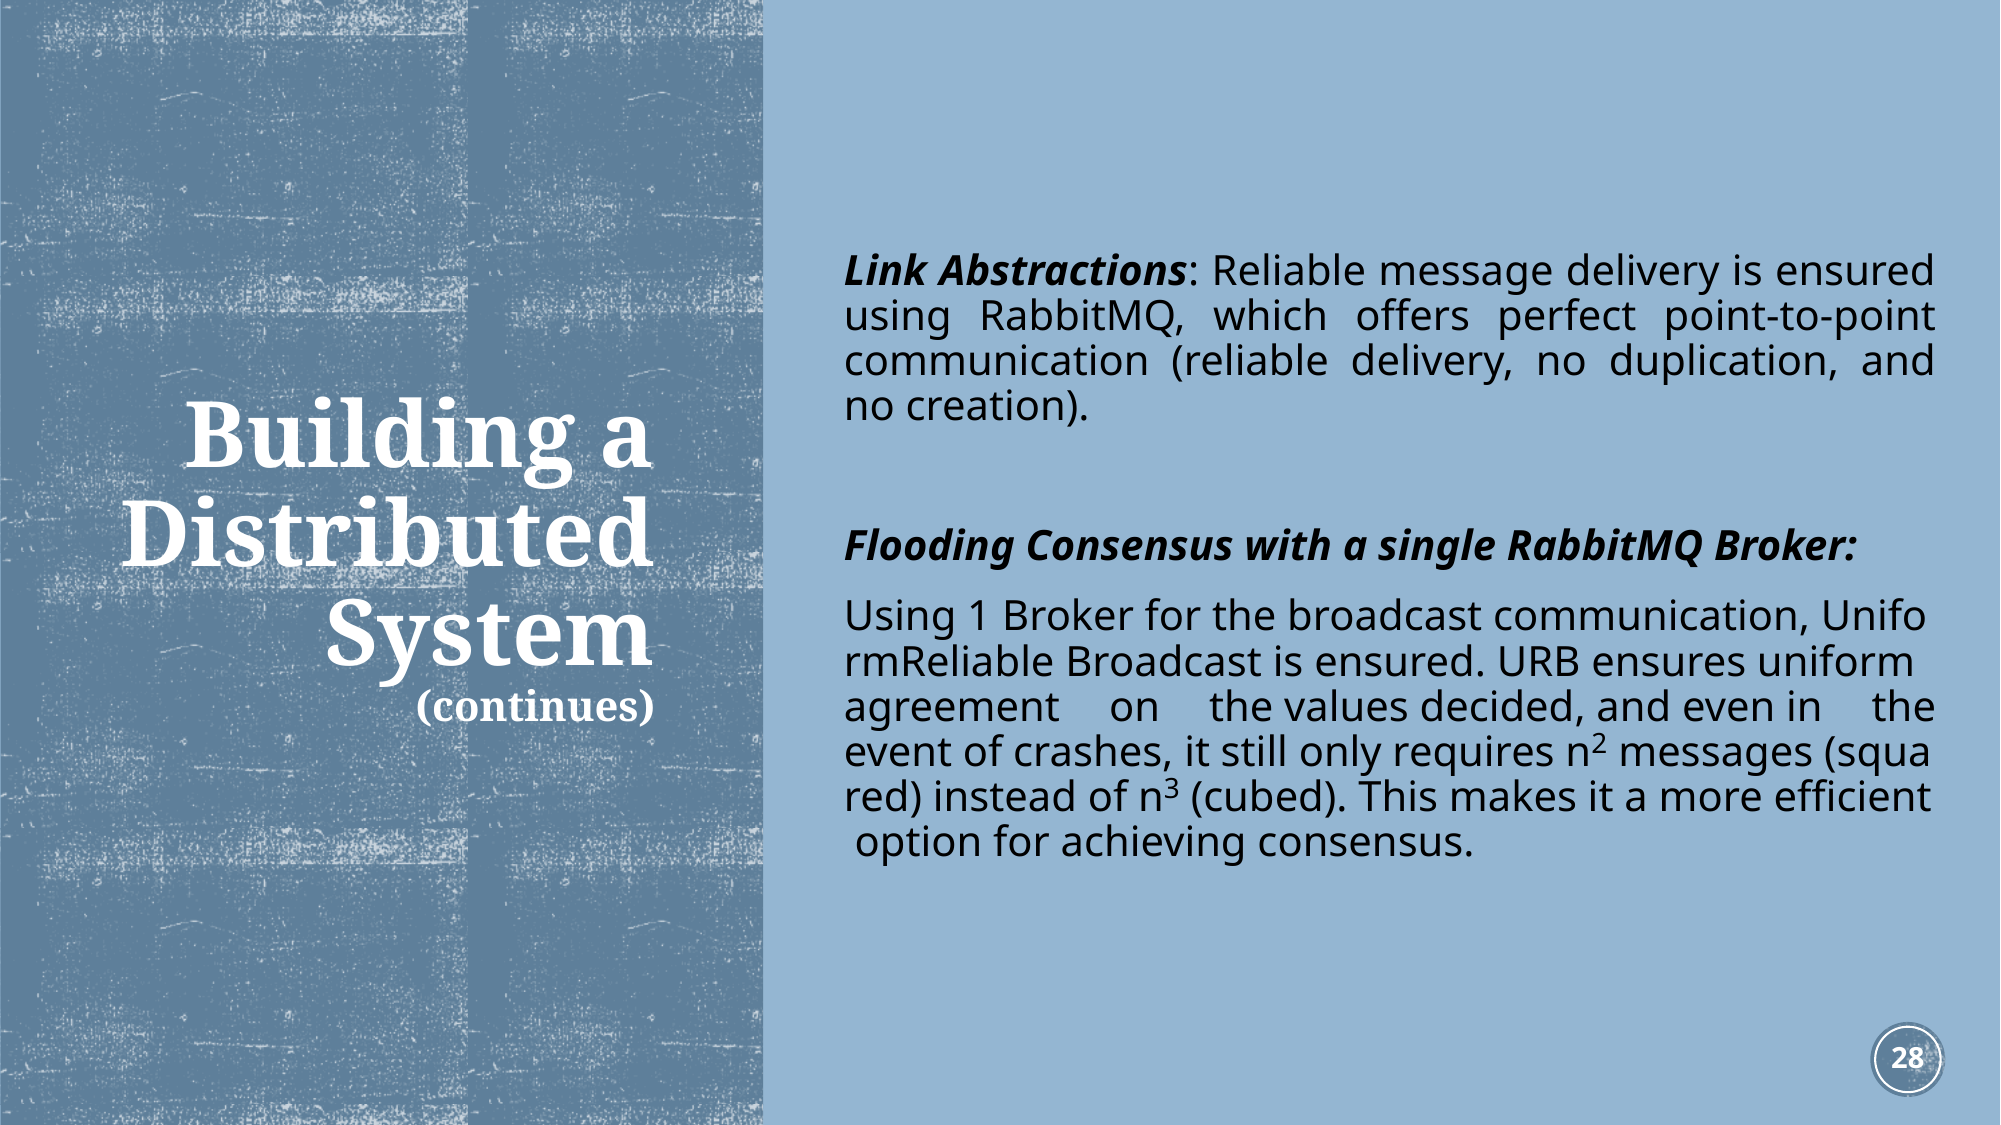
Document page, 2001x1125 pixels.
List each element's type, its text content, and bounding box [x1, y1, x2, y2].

list Link Abstractions: Reliable message delivery is ensured using RabbitMQ, which offers perfect point-to-point communication (reliable delivery, no duplication, and no creation). Flooding Consensus with a single RabbitMQ Broker: Using 1 Broker for the broadcast communication, UniformReliable Broadcast is ensured. URB ensures uniform agreement on the values decided, and even in the event of crashes, it still only requires n2 messages (squared) instead of n3 (cubed). This makes it a more efficient option for achieving consensus. [829, 102, 1952, 1013]
text_box [0, 0, 2000, 1125]
title Building a Distributed System (continues) [105, 105, 711, 1013]
slide_number 28 [1855, 1028, 1961, 1089]
